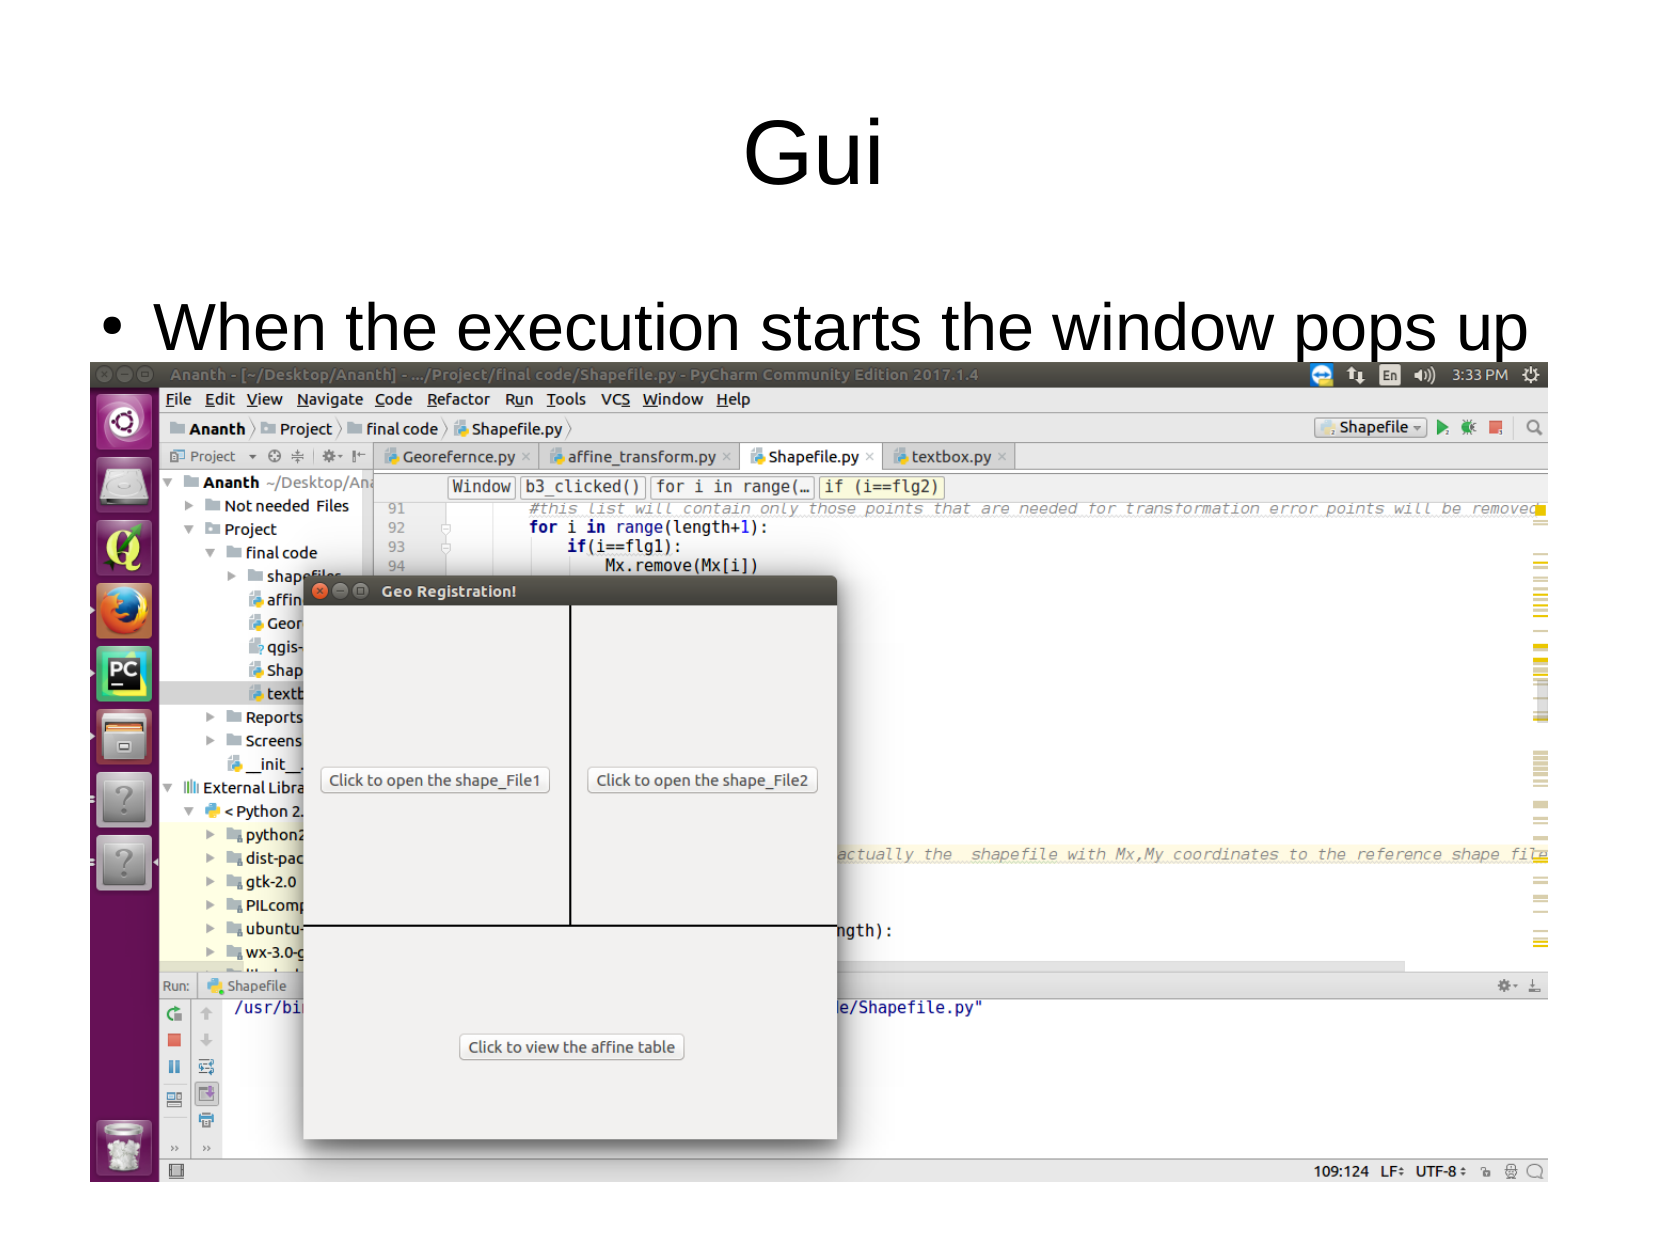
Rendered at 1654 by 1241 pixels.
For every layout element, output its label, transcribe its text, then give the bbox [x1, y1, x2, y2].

picture [90, 362, 1548, 1182]
list When the execution starts the window pops up [82, 290, 1571, 1010]
title Gui [82, 49, 1571, 257]
